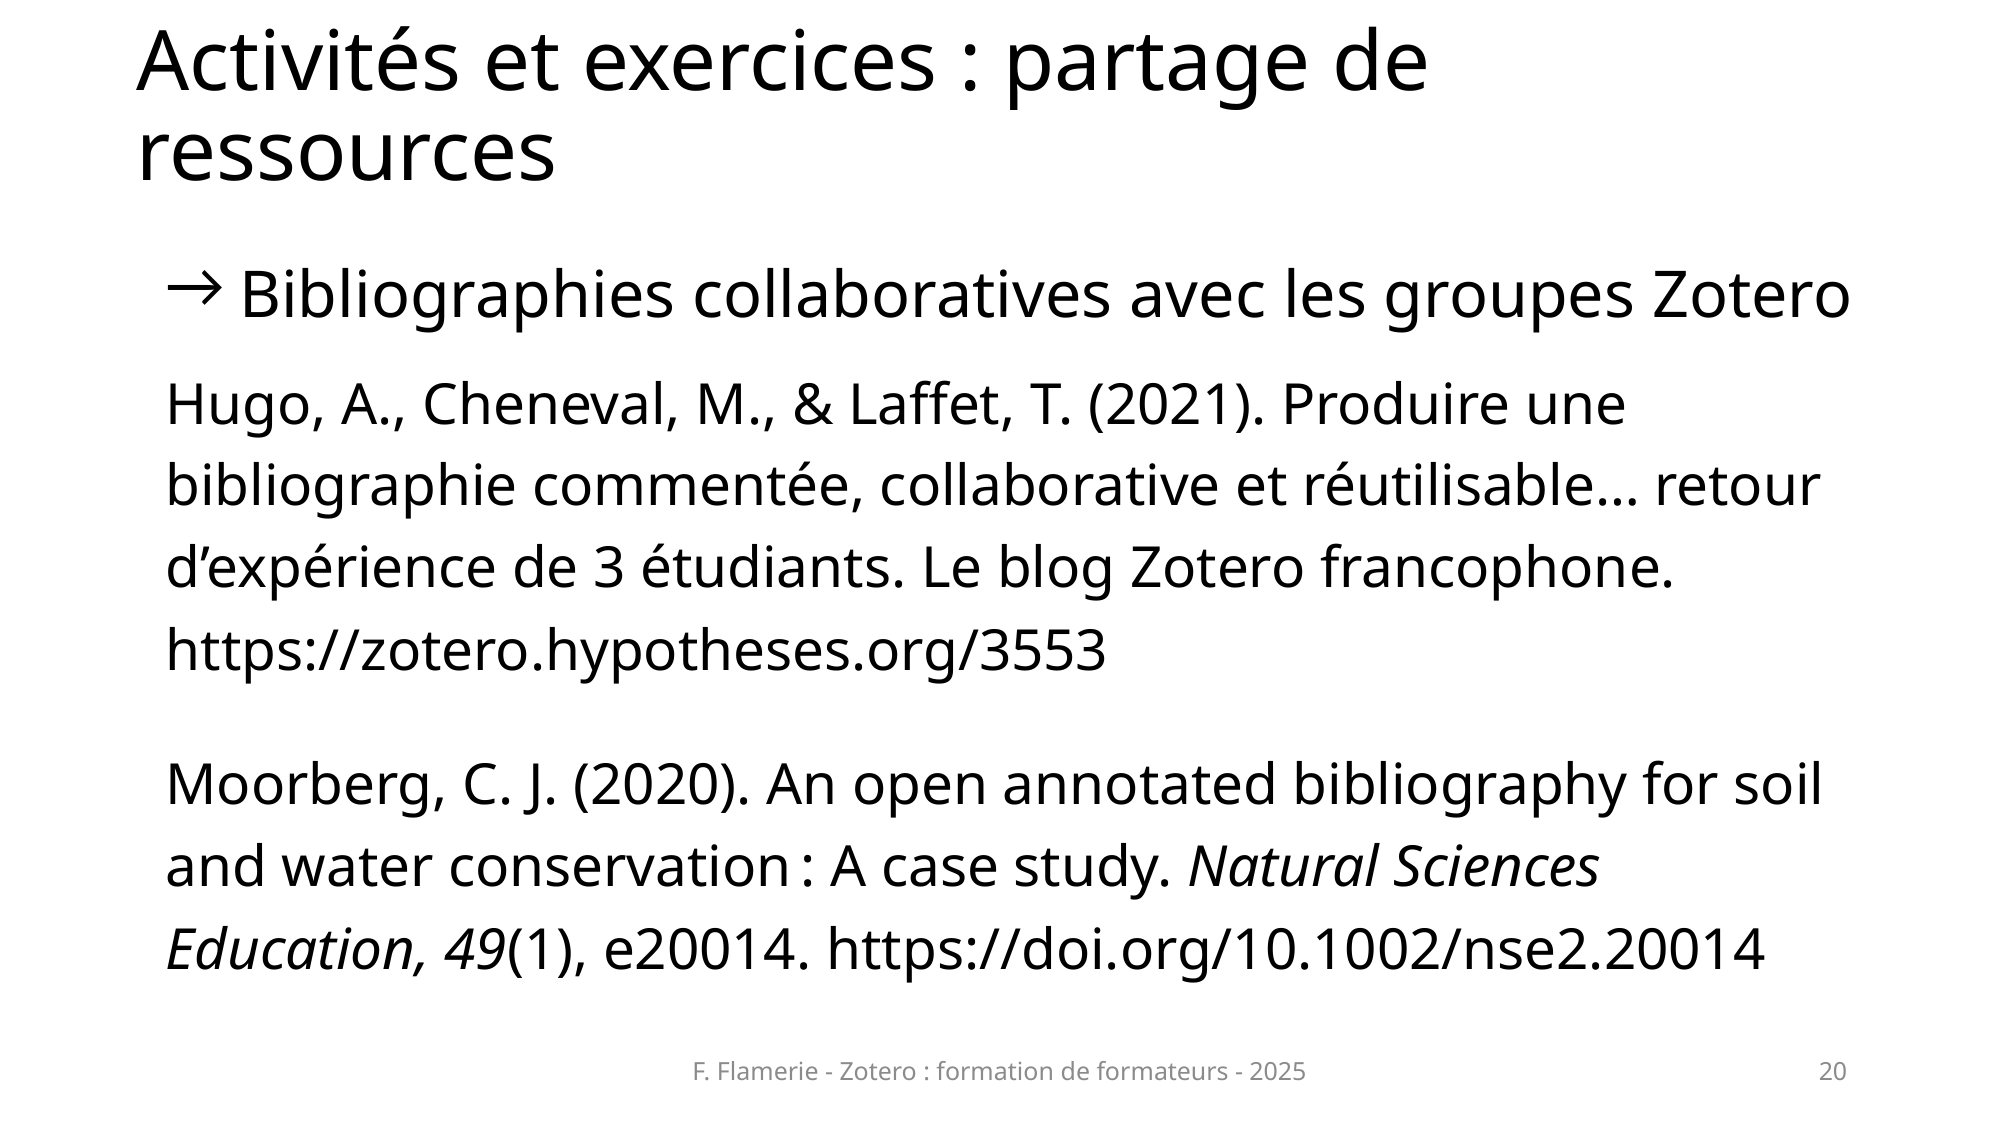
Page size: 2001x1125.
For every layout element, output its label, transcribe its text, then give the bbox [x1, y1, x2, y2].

list Bibliographies collaboratives avec les groupes Zotero Hugo, A., Cheneval, M., & Laffet, T. (2021). Produire une bibliographie commentée, collaborative et réutilisable… retour d’expérience de 3 étudiants. Le blog Zotero francophone. https://zotero.hypotheses.org/3553 Moorberg, C. J. (2020). An open annotated bibliography for soil and water conservation : A case study. Natural Sciences Education, 49(1), e20014. https://doi.org/10.1002/nse2.20014 [150, 131, 1876, 1063]
title Activités et exercices : partage de ressources [121, 0, 1847, 218]
